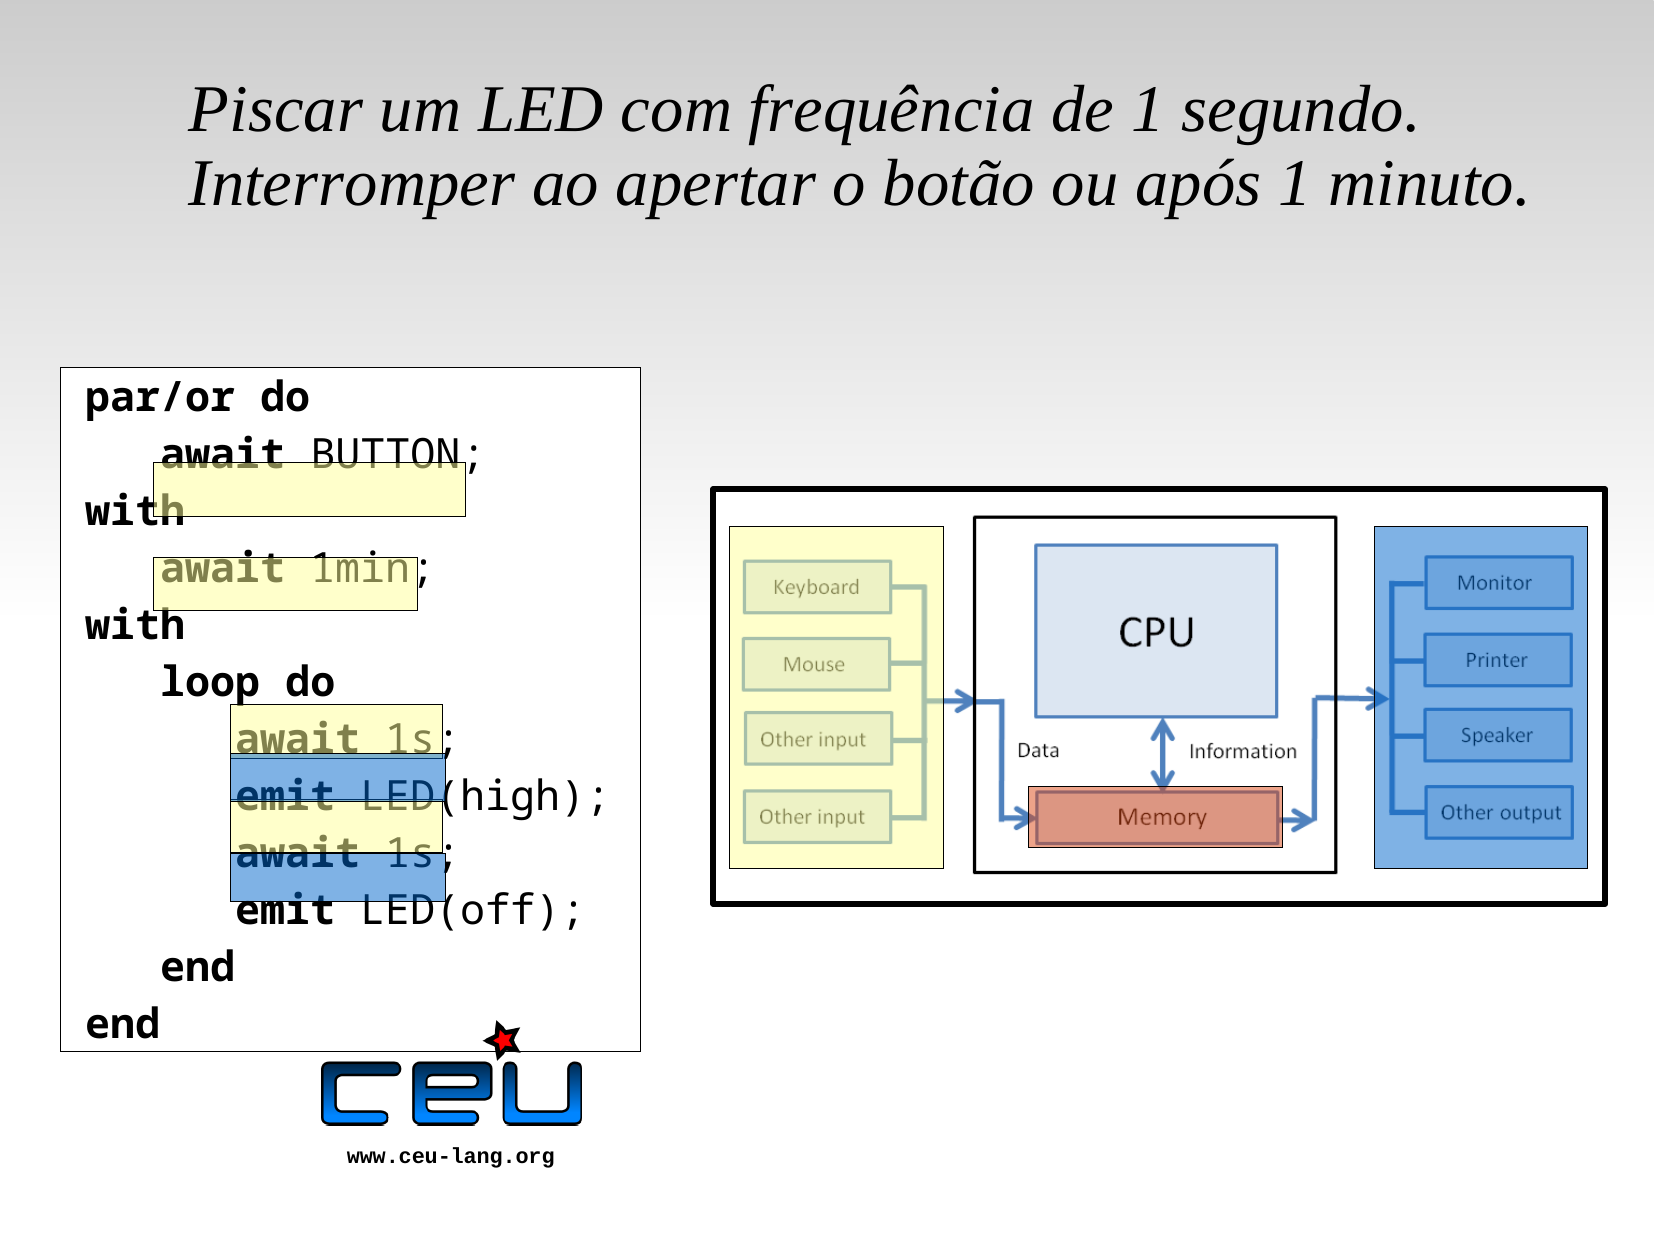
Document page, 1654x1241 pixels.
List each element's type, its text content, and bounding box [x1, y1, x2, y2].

picture [716, 492, 1603, 901]
text_box [230, 704, 446, 902]
text_box par/or do await BUTTON; with await 1min; with loop do await 1s; emit LED(high); await 1s; emit LED(off); end end [60, 408, 641, 1010]
text_box [729, 526, 944, 869]
list Piscar um LED com frequência de 1 segundo. Interromper ao apertar o botão ou após 1 minuto. [118, 71, 1547, 299]
text_box [153, 462, 466, 517]
text_box www.ceu-lang.org [326, 1138, 576, 1200]
text_box [153, 557, 418, 611]
text_box [1028, 786, 1283, 848]
text_box [1374, 526, 1588, 869]
picture [321, 1020, 582, 1126]
